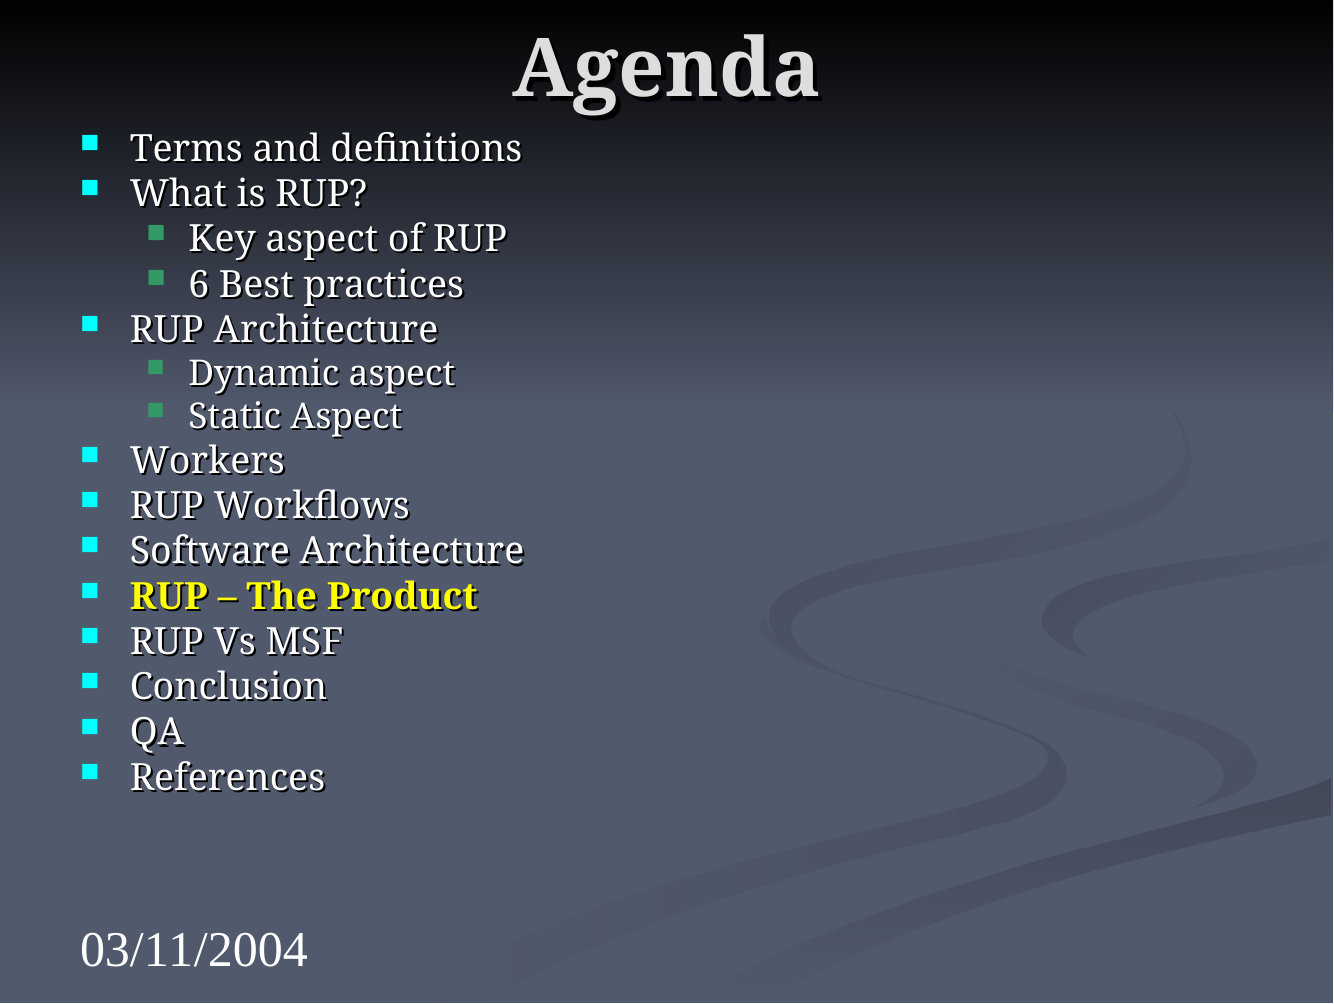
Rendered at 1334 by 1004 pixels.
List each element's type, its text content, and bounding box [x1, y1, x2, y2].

list Terms and definitions What is RUP? Key aspect of RUP 6 Best practices RUP Architecture Dynamic aspect Static Aspect Workers RUP Workflows Software Architecture RUP – The Product RUP Vs MSF Conclusion QA References [66, 125, 1267, 862]
title Agenda [66, 0, 1267, 125]
